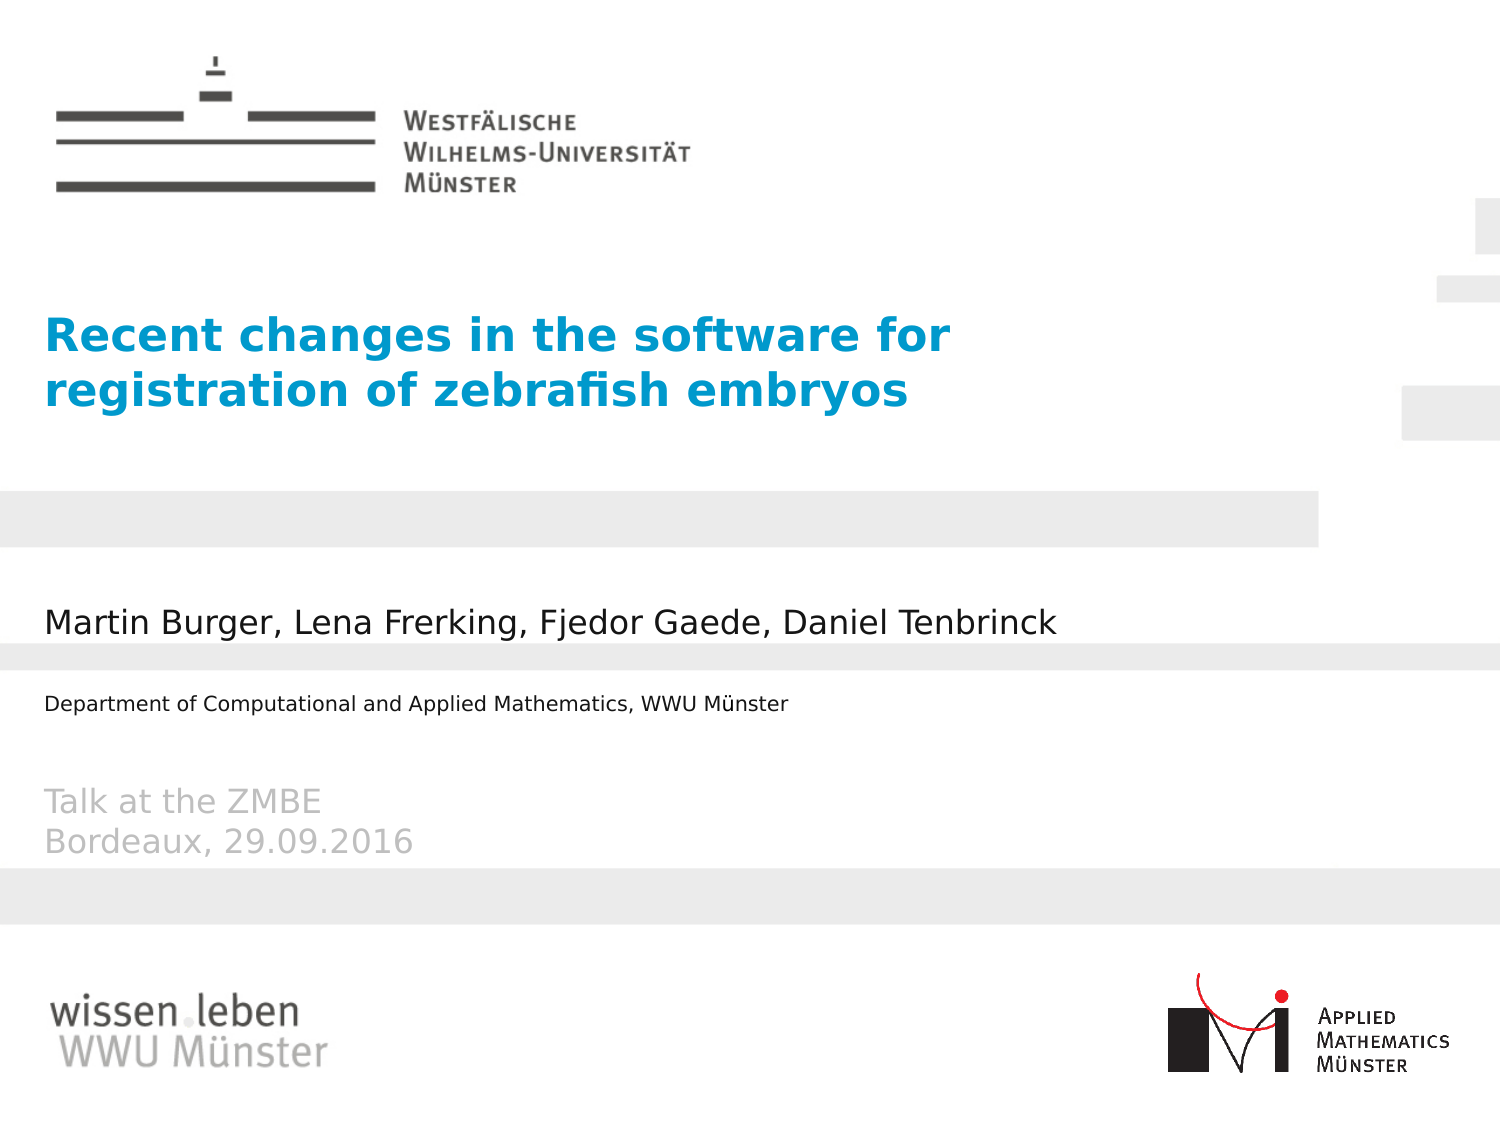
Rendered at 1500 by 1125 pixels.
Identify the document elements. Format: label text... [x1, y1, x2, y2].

picture [0, 0, 1500, 1125]
text_box Recent changes in the software for registration of zebrafish embryos Martin Burger, Lena Frerking, Fjedor Gaede, Daniel Tenbrinck Department of Computational and Applied Mathematics, WWU Münster Talk at the ZMBE Bordeaux, 29.09.2016 [29, 298, 1449, 911]
